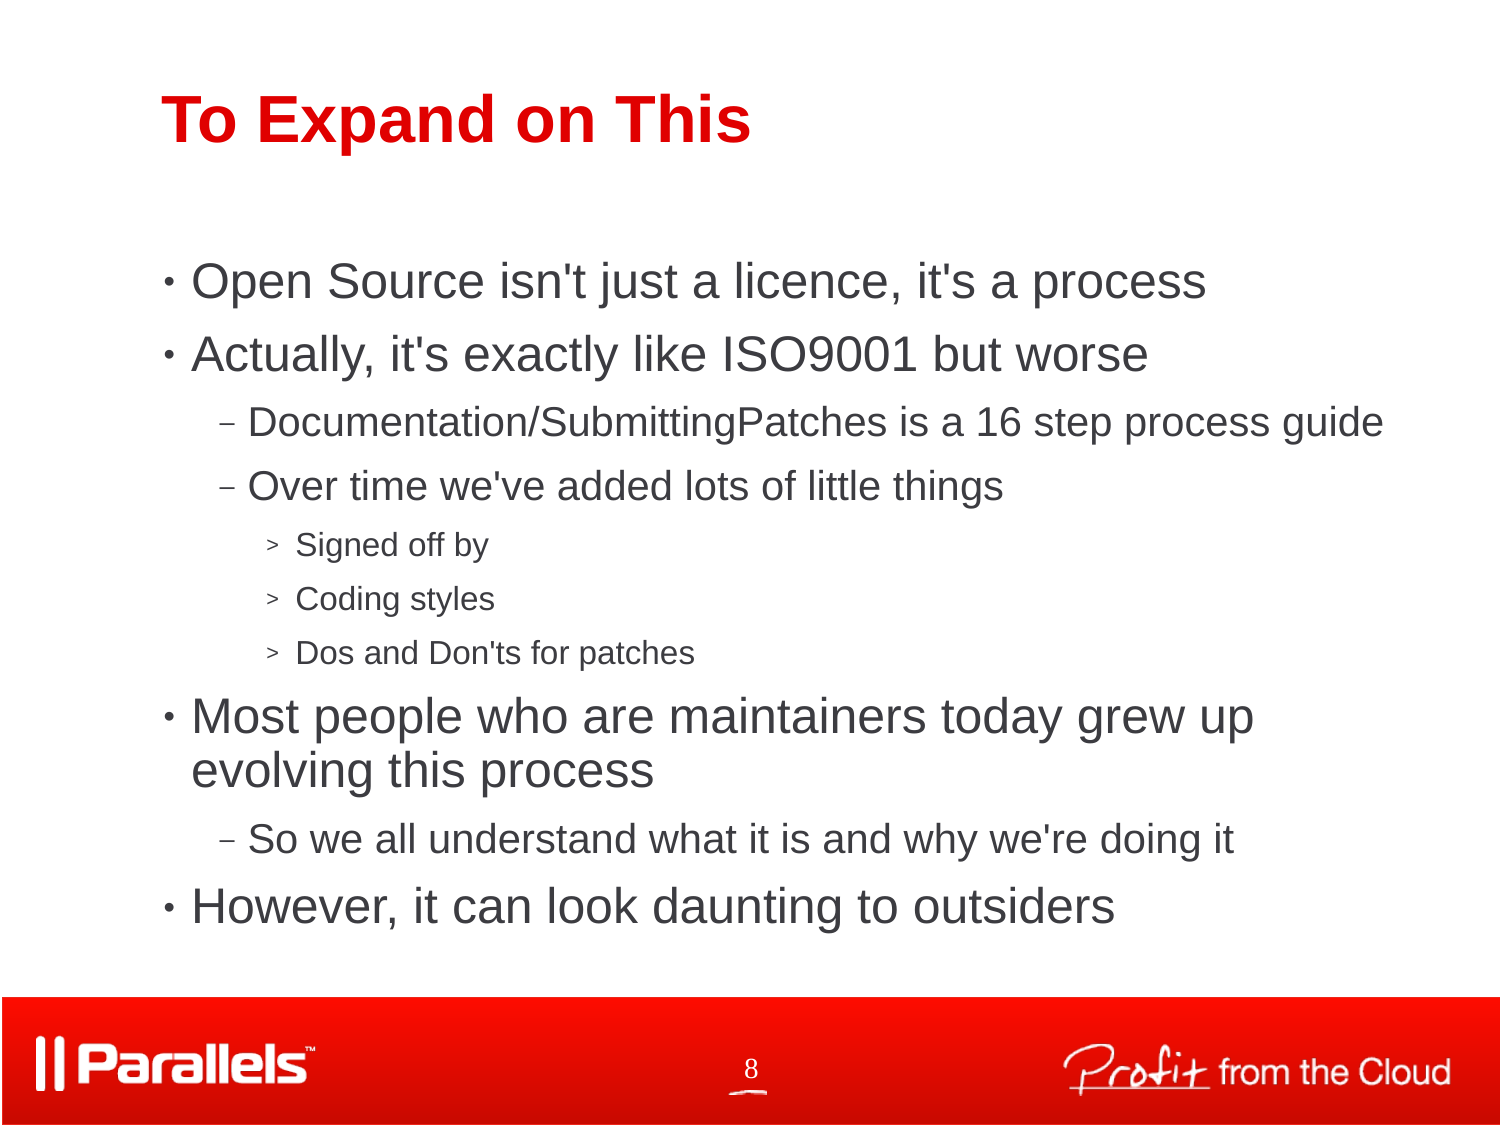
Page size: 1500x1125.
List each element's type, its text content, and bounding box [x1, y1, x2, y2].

picture [36, 1034, 318, 1091]
list Open Source isn't just a licence, it's a process Actually, it's exactly like ISO9001 but worse Documentation/SubmittingPatches is a 16 step process guide Over time we've added lots of little things Signed off by Coding styles Dos and Don'ts for patches Most people who are maintainers today grew up evolving this process So we all understand what it is and why we're doing it However, it can look daunting to outsiders [163, 254, 1404, 908]
picture [1049, 1033, 1465, 1096]
picture [727, 1090, 767, 1095]
title To Expand on This [161, 41, 1383, 205]
